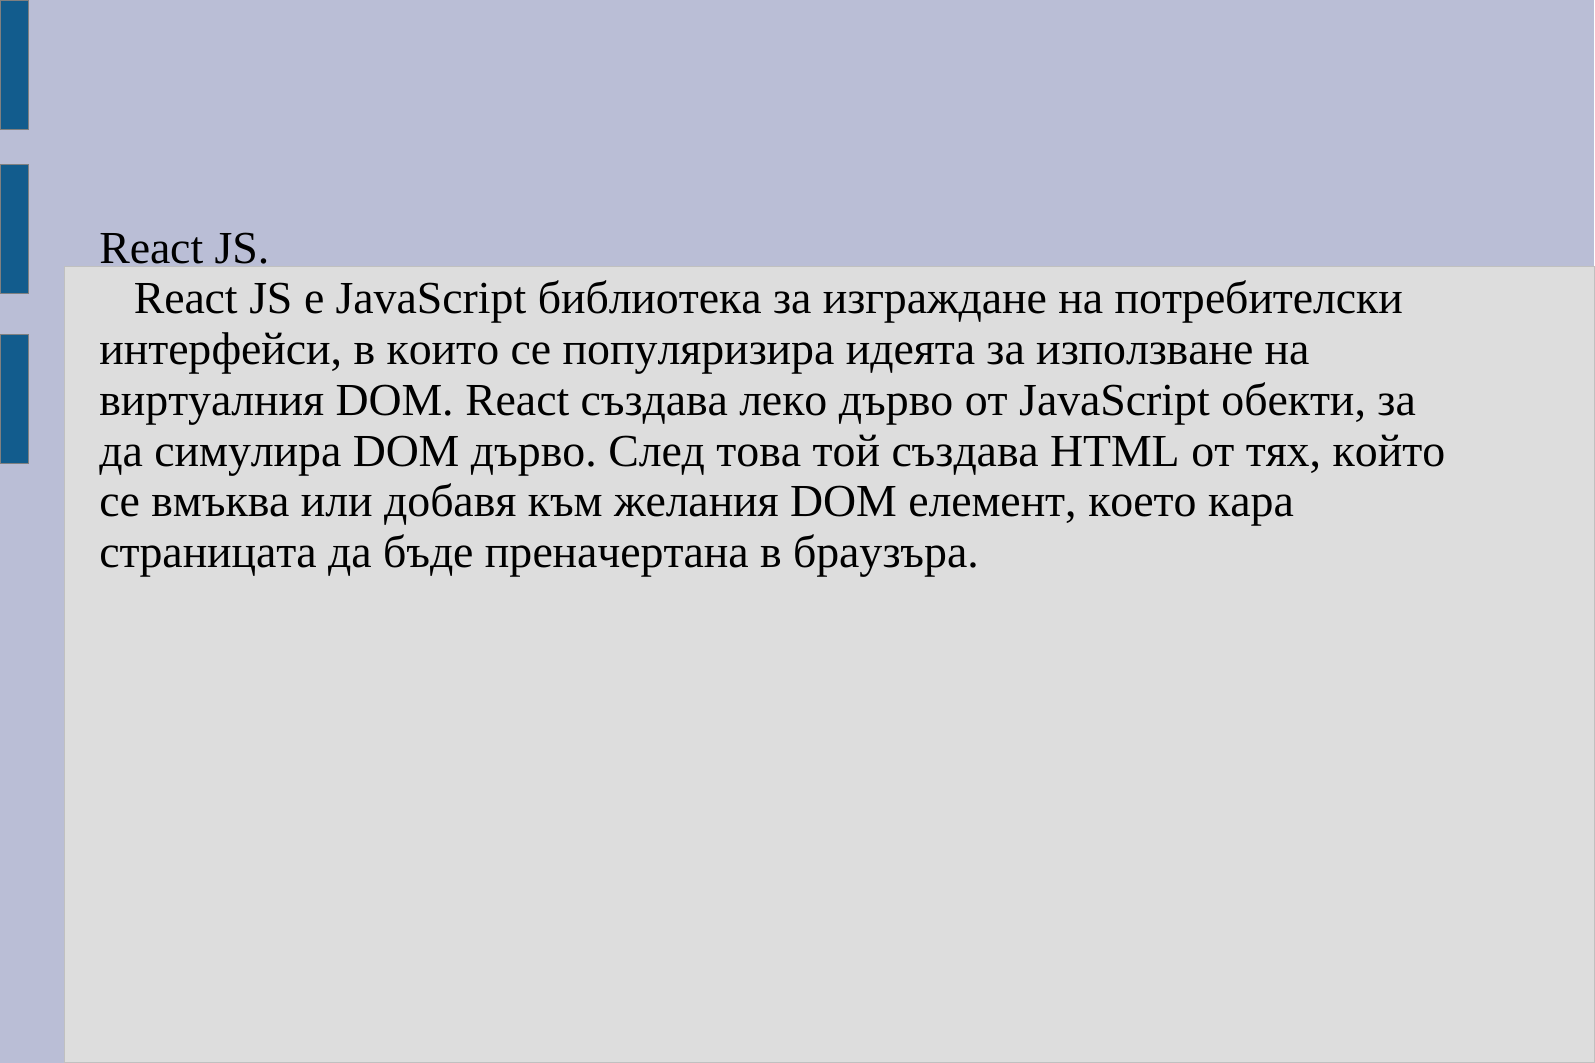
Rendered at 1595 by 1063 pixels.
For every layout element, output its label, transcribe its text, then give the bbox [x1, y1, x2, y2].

text_box React JS. React JS е JavaScript библиотека за изграждане на потребителски интерфейси, в които се популяризира идеята за използване на виртуалния DOM. React създава леко дърво от JavaScript обекти, за да симулира DOM дърво. След това той създава HTML от тях, който се вмъква или добавя към желания DOM елемент, което кара страницата да бъде преначертана в браузъра. [99, 221, 1461, 579]
